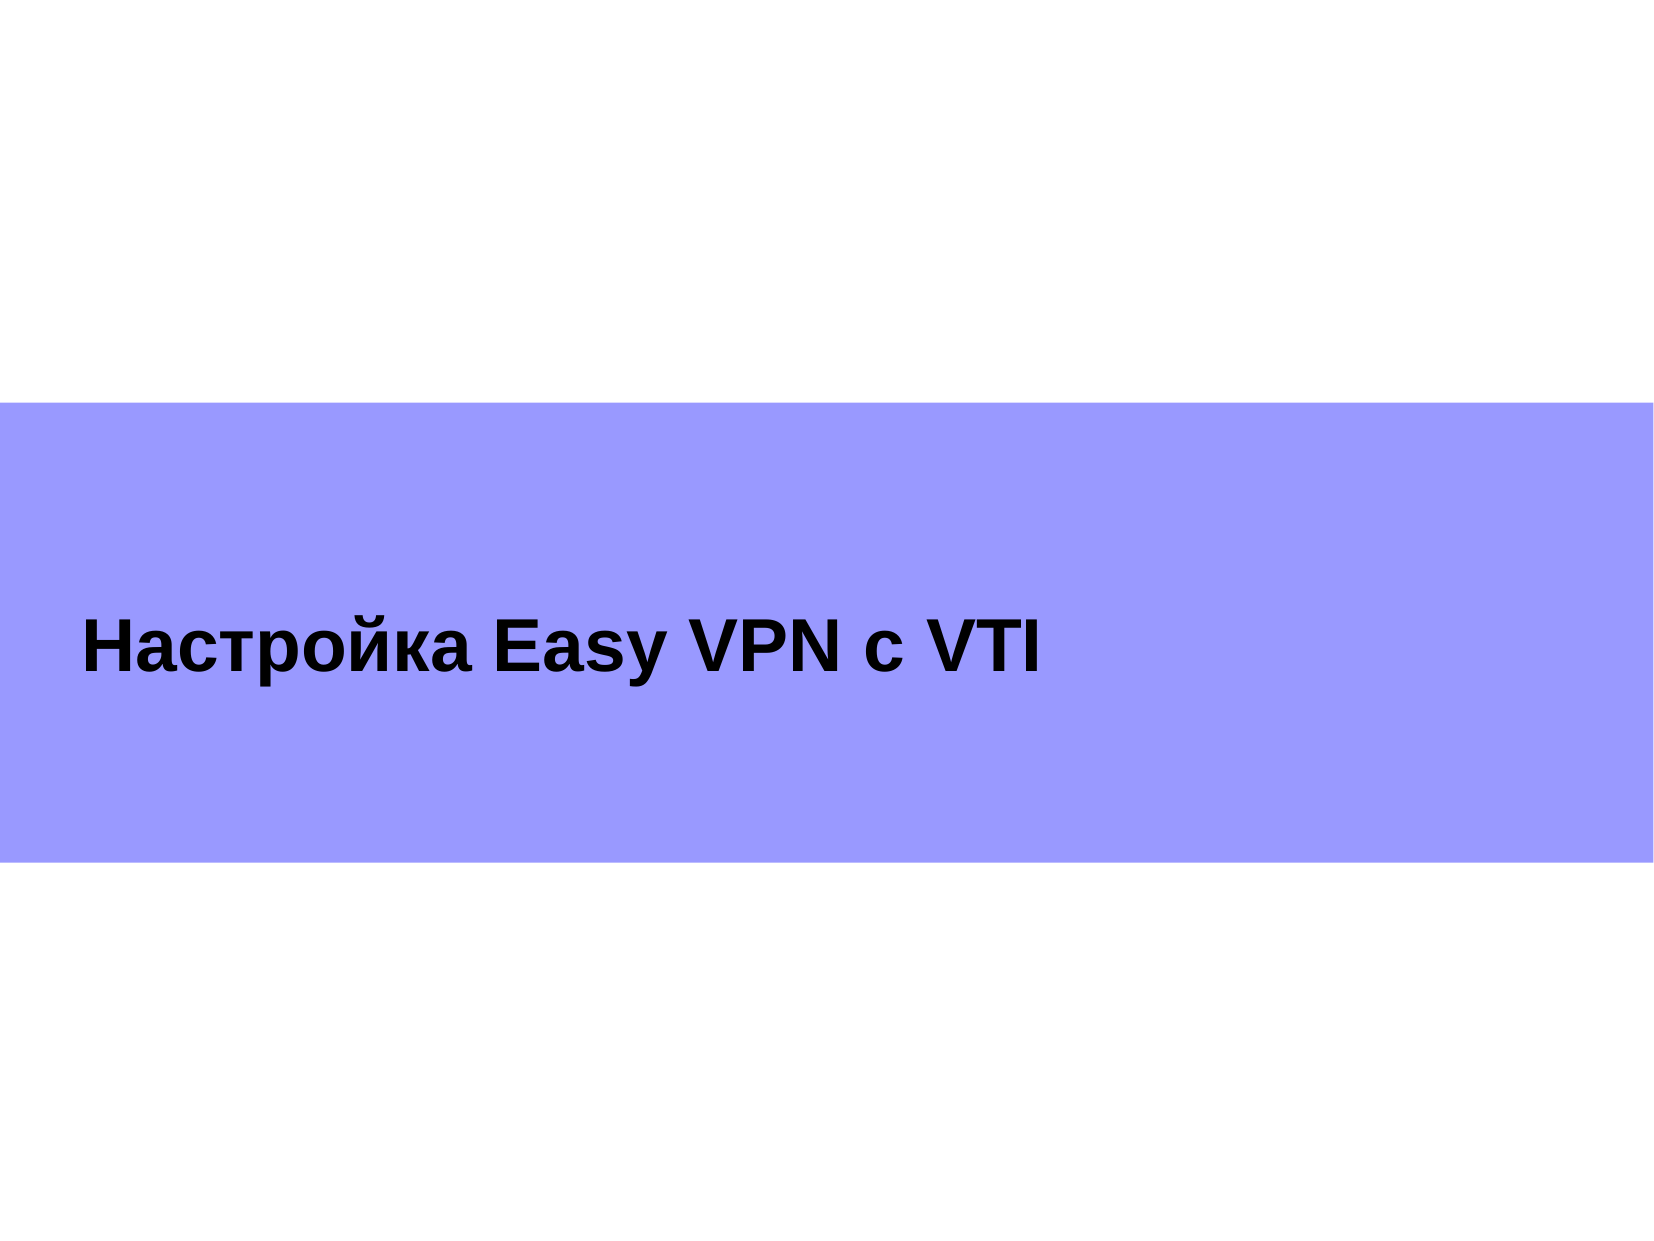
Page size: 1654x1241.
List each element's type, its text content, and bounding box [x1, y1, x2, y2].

text_box Настройка Easy VPN с VTI [67, 599, 1530, 754]
